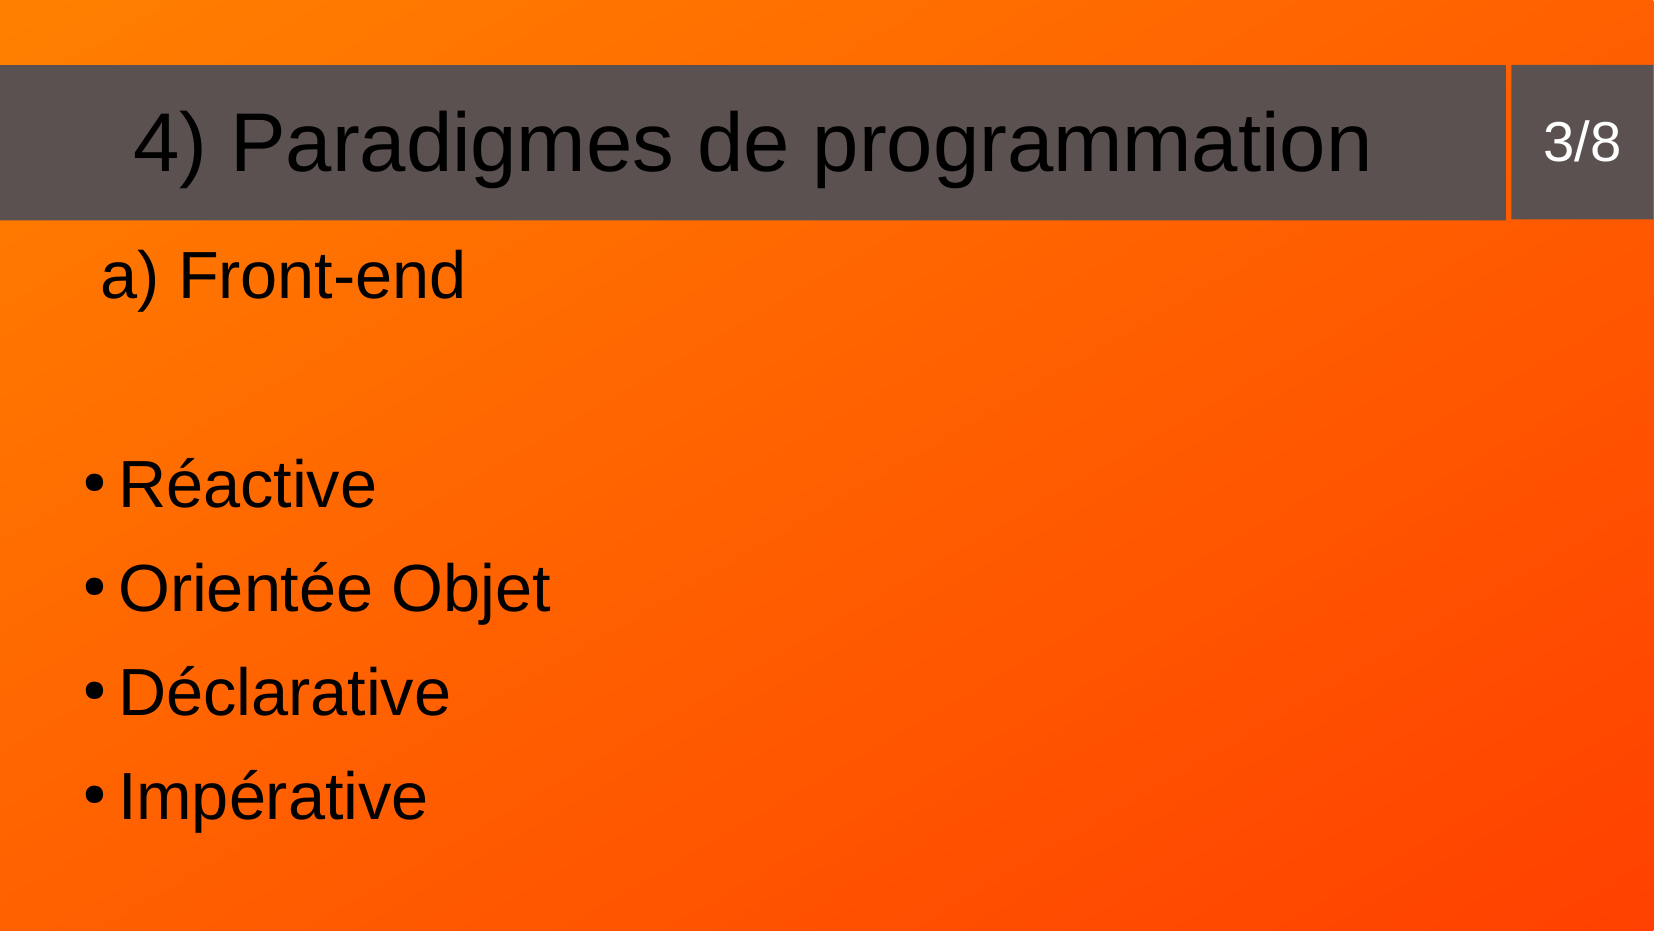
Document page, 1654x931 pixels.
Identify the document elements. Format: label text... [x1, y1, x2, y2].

title Paradigmes de programmation [0, 65, 1506, 221]
list Front-end Réactive Orientée Objet Déclarative Impérative [82, 237, 1571, 931]
text_box 3/8 [1511, 64, 1654, 220]
